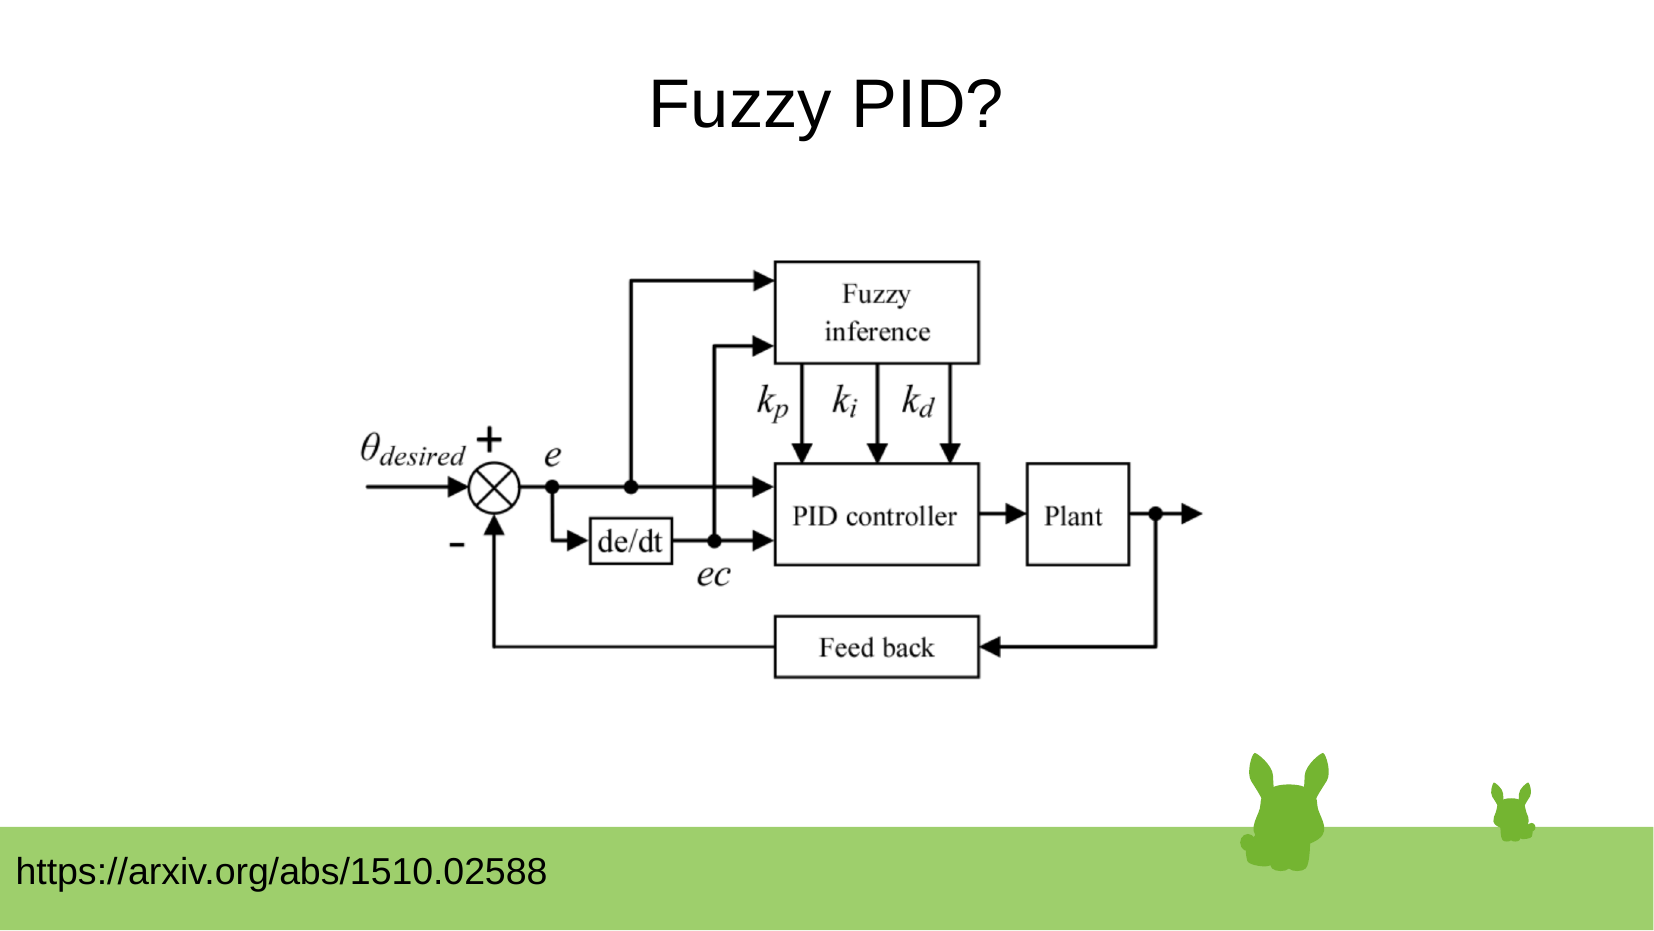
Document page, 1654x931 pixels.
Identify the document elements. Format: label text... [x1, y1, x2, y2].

text_box https://arxiv.org/abs/1510.02588 [0, 843, 563, 901]
picture [298, 224, 1276, 694]
title Fuzzy PID? [88, 29, 1565, 178]
